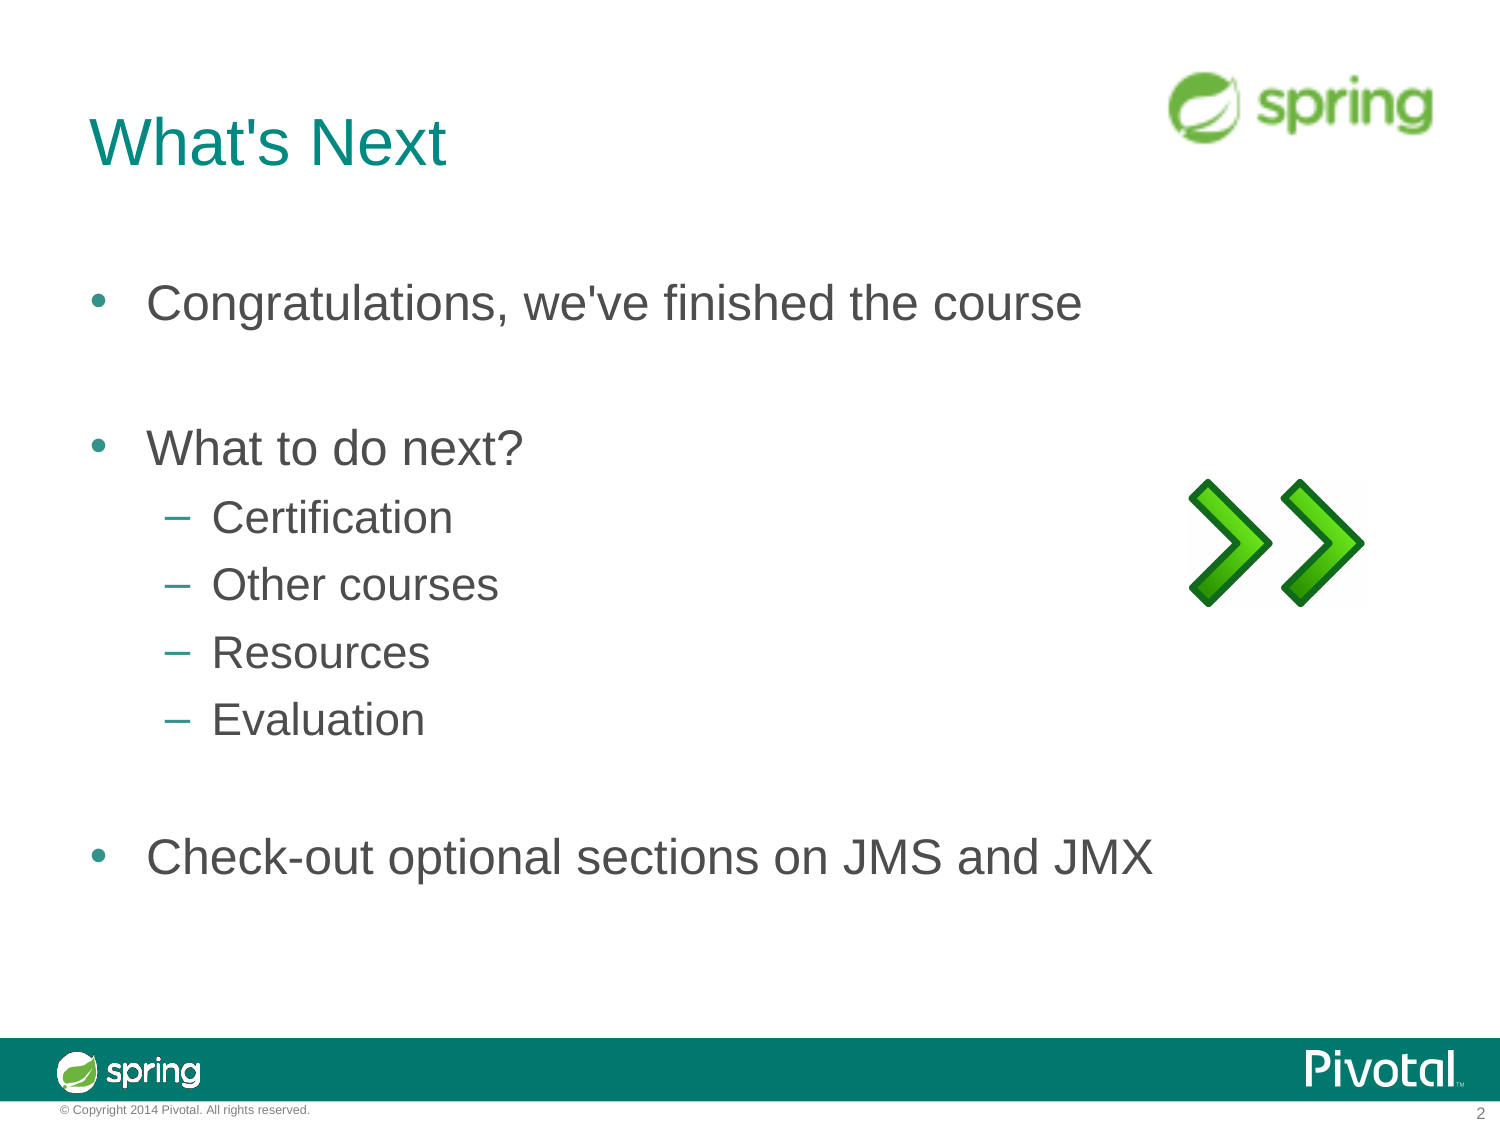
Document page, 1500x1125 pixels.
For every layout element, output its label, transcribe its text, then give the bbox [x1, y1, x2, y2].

picture [32, 1041, 210, 1103]
picture [1187, 479, 1366, 607]
list Congratulations, we've finished the course What to do next? Certification Other courses Resources Evaluation Check-out optional sections on JMS and JMX [75, 262, 1426, 1005]
title What's Next [75, 45, 1426, 233]
picture [1306, 1050, 1464, 1087]
picture [1155, 32, 1451, 180]
